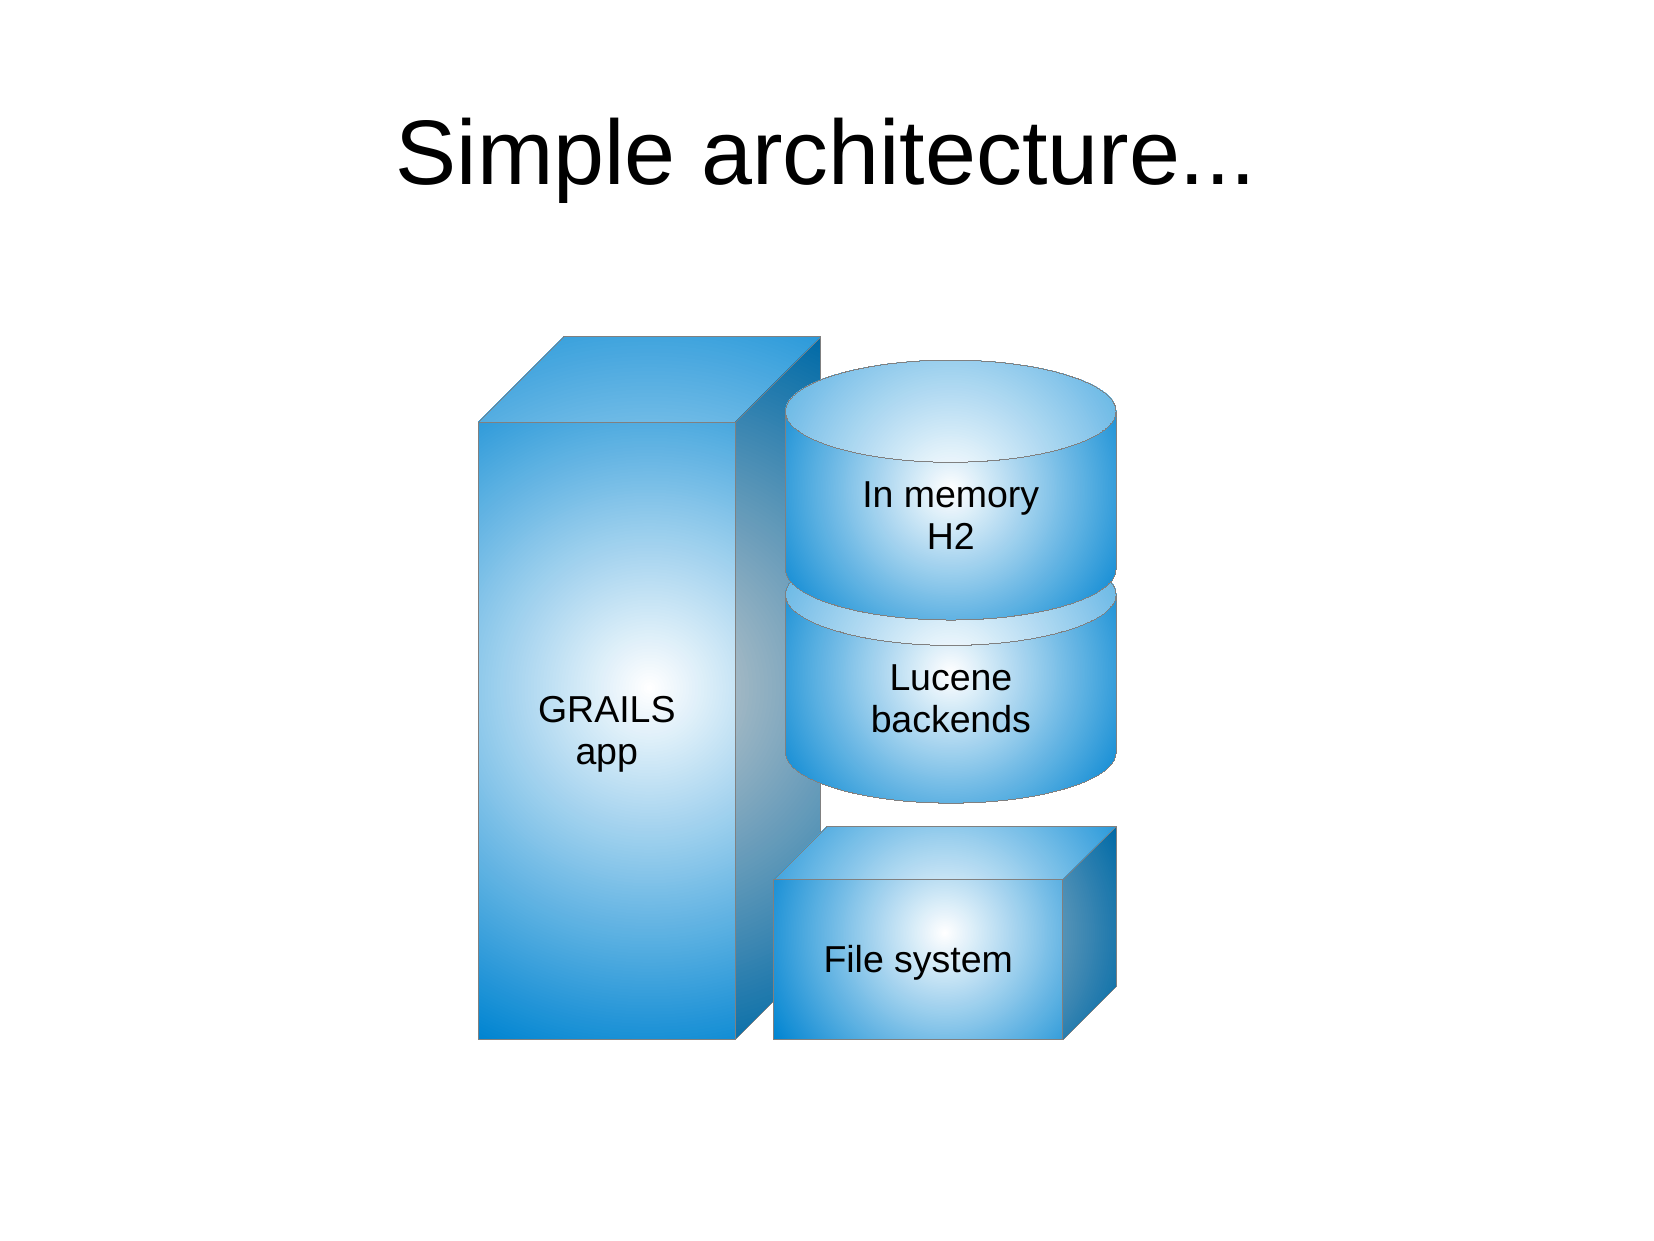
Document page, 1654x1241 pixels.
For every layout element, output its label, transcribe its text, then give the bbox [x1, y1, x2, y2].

title Simple architecture... [82, 49, 1571, 257]
text_box Lucene backends [785, 596, 1117, 804]
text_box In memory H2 [785, 412, 1117, 621]
text_box File system [773, 880, 1062, 1040]
text_box GRAILS app [478, 423, 735, 1040]
